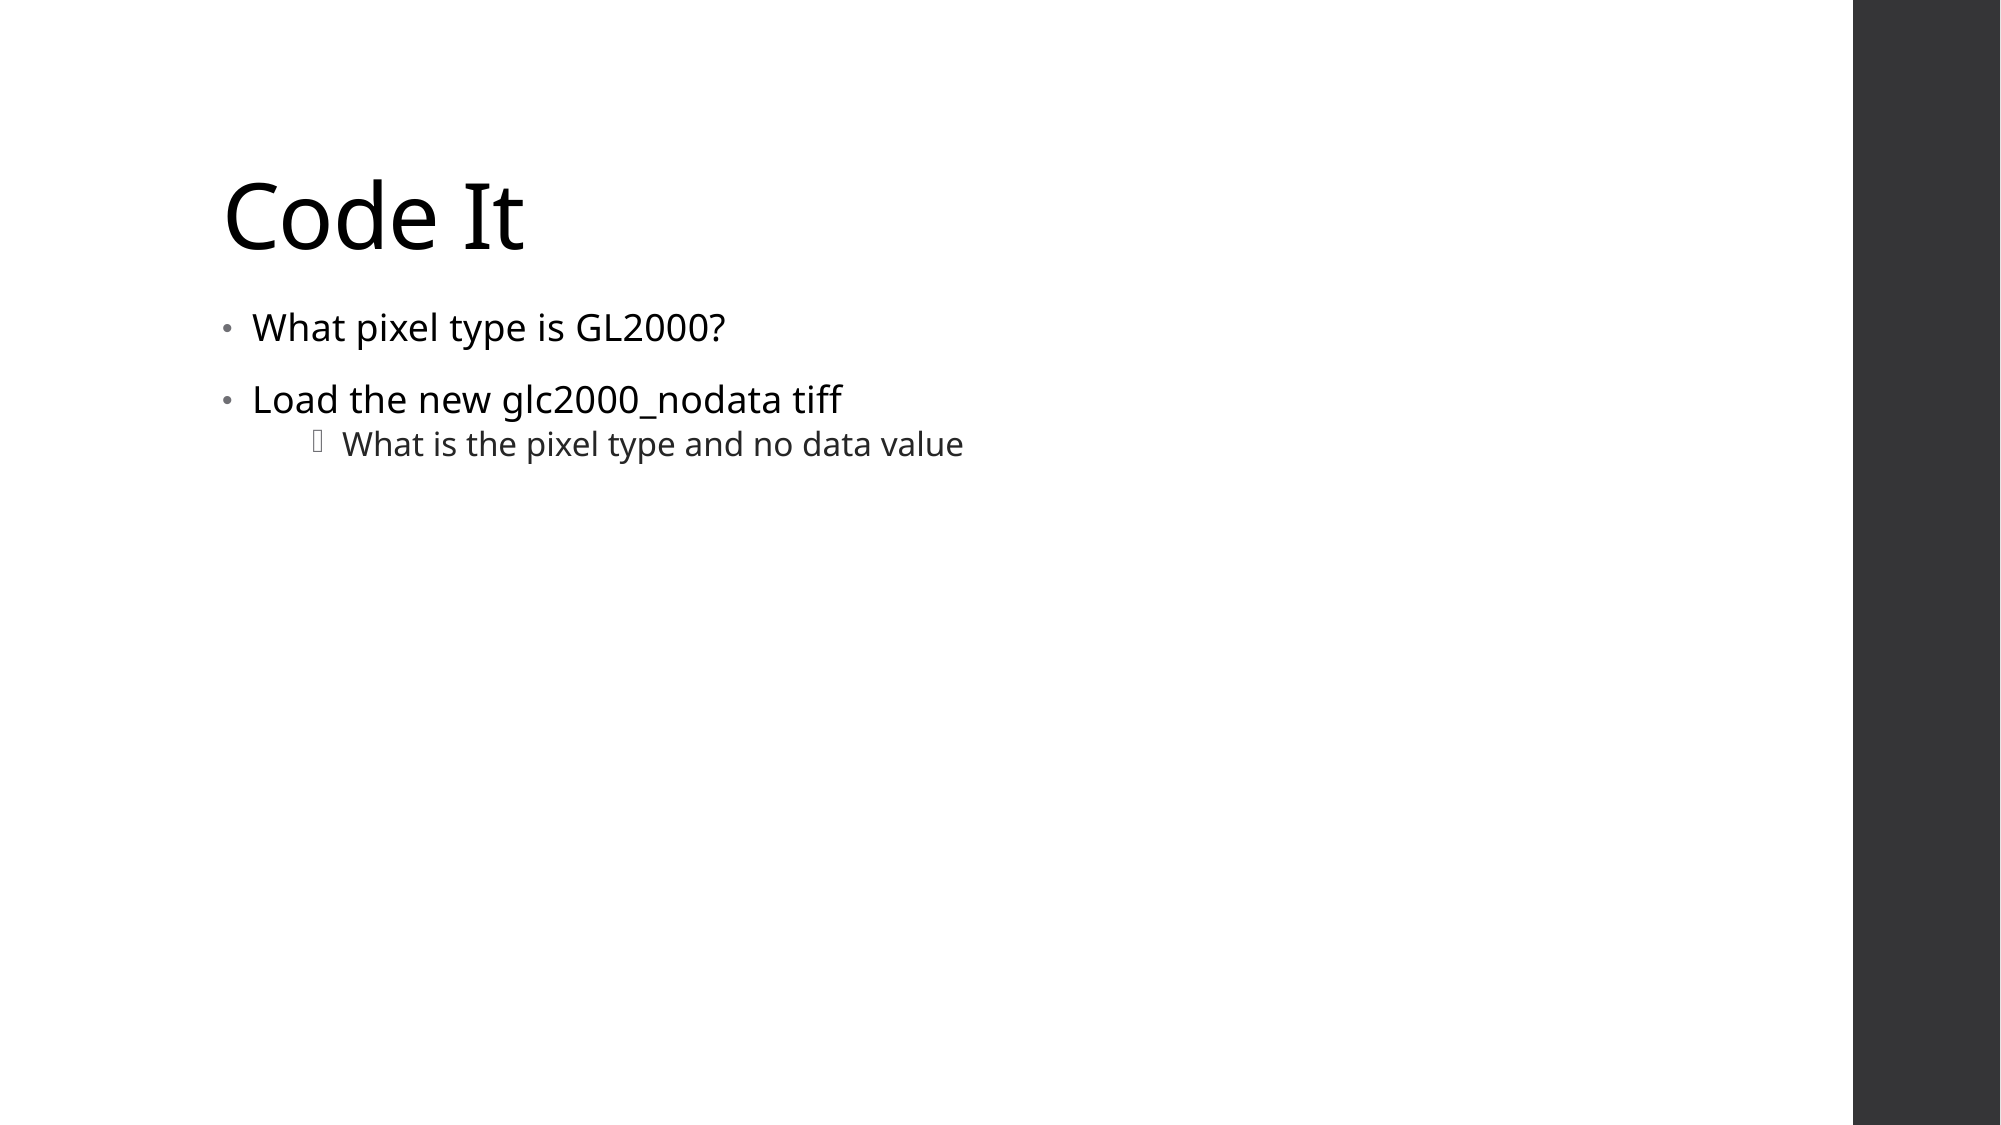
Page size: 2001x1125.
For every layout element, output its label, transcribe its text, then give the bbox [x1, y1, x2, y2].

title Code It [206, 60, 1797, 278]
list What pixel type is GL2000? Load the new glc2000_nodata tiff What is the pixel type and no data value [206, 299, 1617, 1014]
